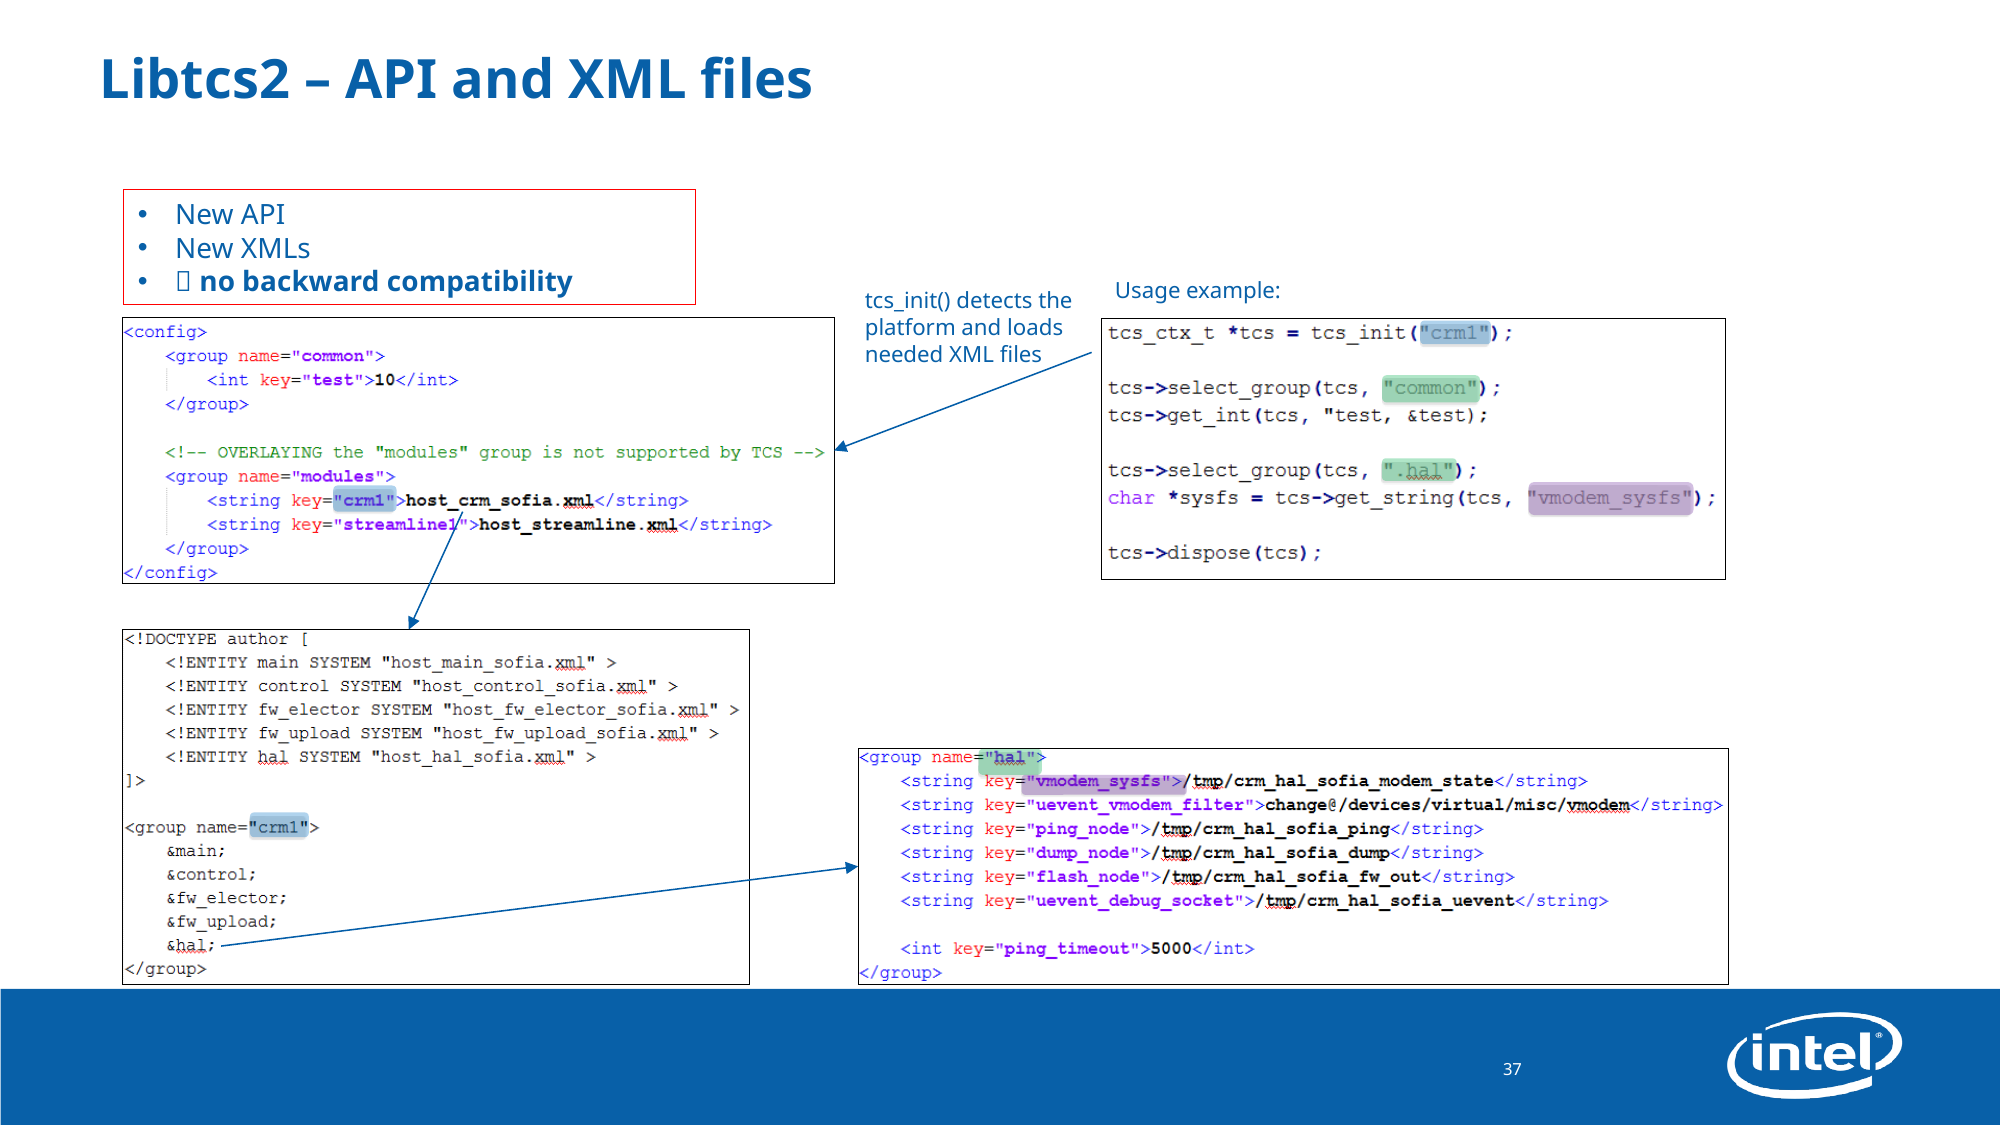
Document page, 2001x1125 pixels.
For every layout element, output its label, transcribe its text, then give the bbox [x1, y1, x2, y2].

text_box [249, 812, 309, 838]
picture [122, 317, 835, 584]
text_box tcs_init() detects the platform and loads needed XML files [849, 279, 1096, 374]
text_box [1382, 375, 1481, 403]
text_box [978, 748, 1187, 795]
text_box [1381, 458, 1457, 481]
picture [122, 629, 750, 985]
picture [858, 748, 1729, 985]
text_box [1420, 320, 1491, 345]
text_box [333, 485, 397, 512]
text_box Usage example: [1100, 269, 1297, 311]
picture [1101, 318, 1726, 580]
title Libtcs2 – API and XML files [99, 44, 1902, 191]
slide_number <number> [1503, 1059, 1970, 1119]
text_box [1528, 482, 1694, 516]
text_box New API New XMLs  no backward compatibility [123, 189, 696, 305]
picture [1725, 1011, 1904, 1059]
